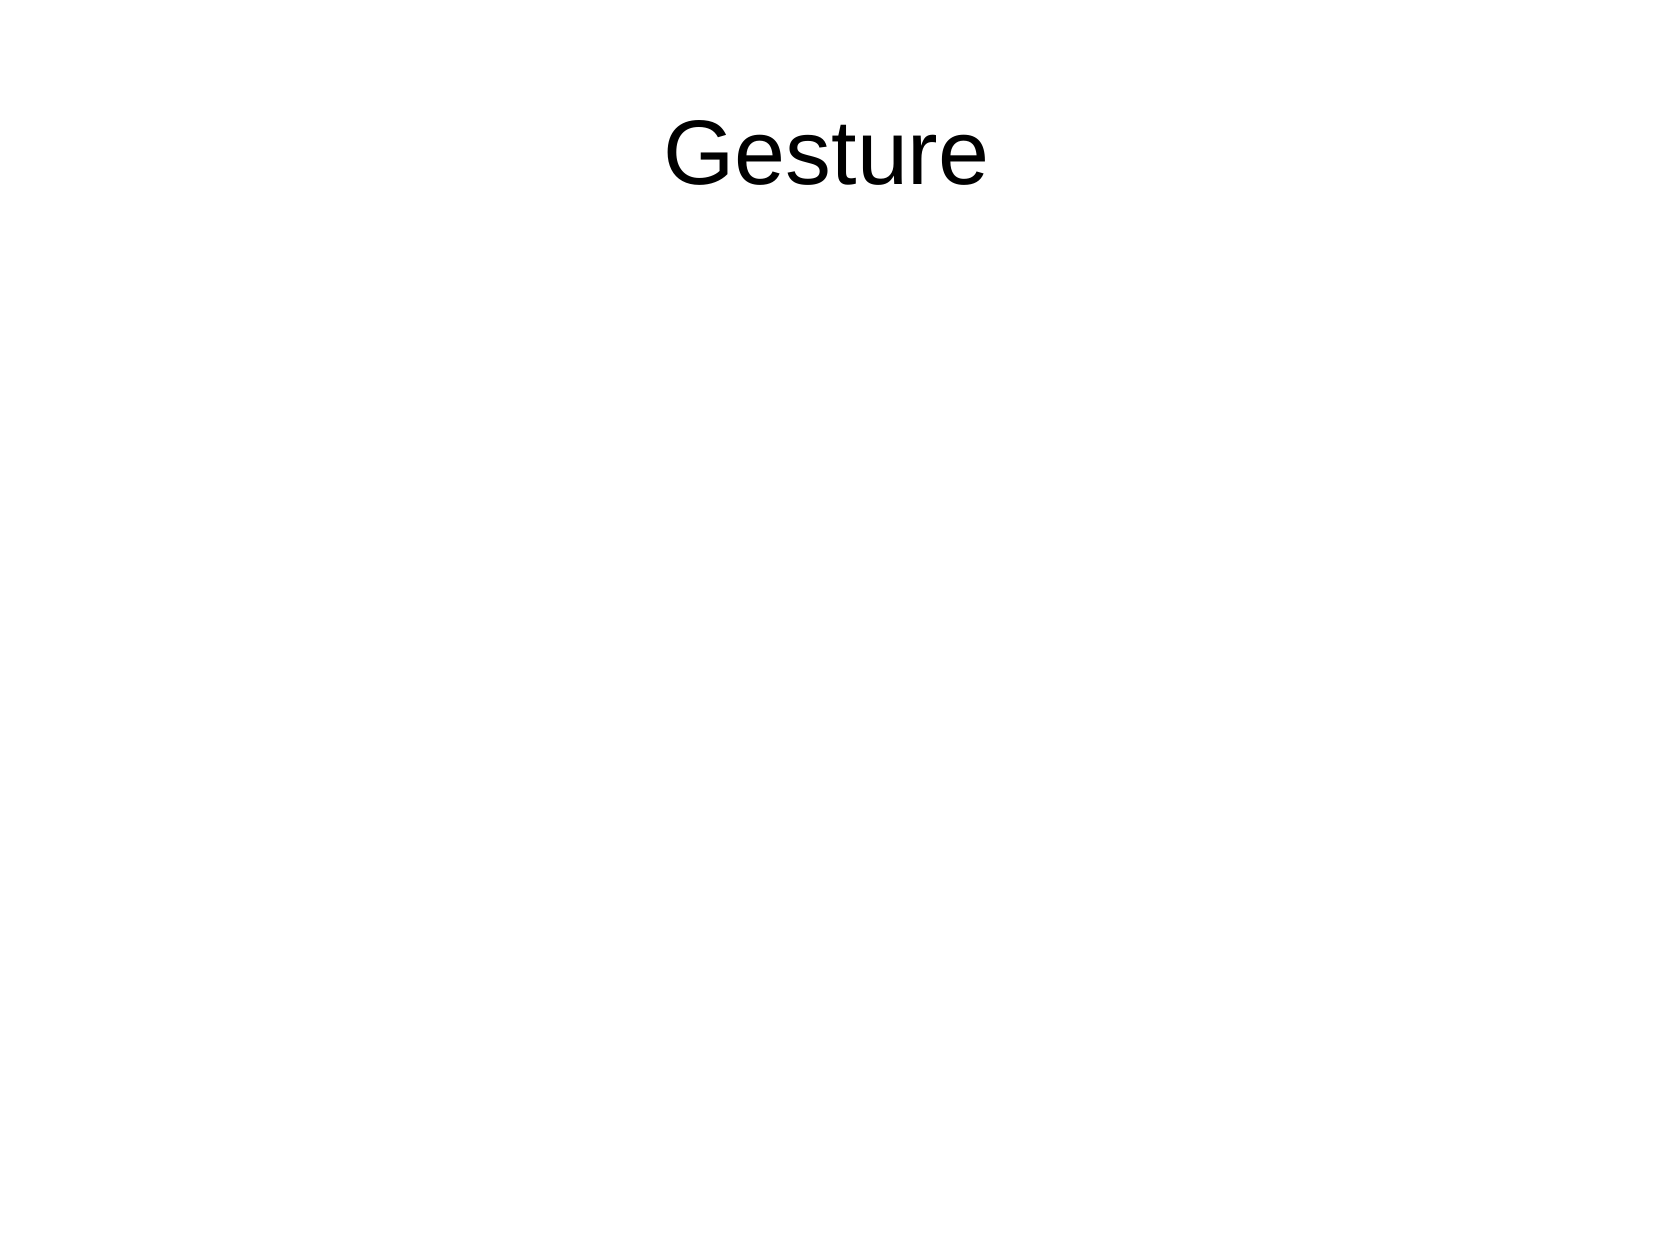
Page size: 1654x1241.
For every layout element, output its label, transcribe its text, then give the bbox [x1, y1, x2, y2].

title Gesture [82, 49, 1571, 257]
